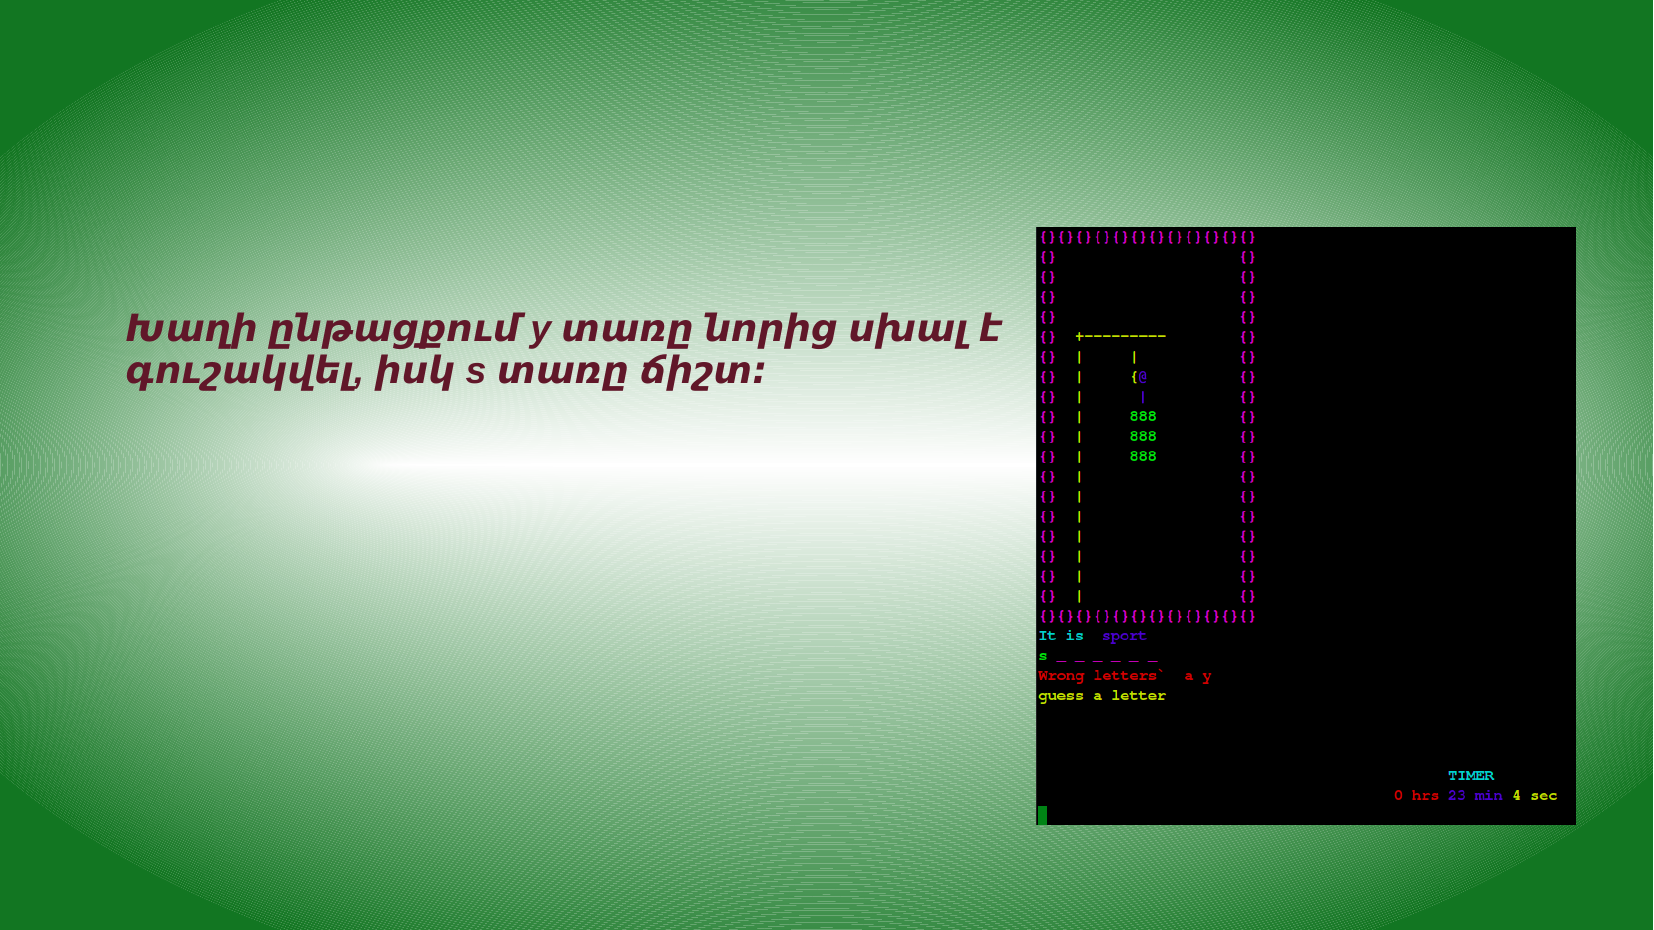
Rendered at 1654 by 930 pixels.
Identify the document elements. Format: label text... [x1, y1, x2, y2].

text_box Խաղի ընթացքում y տառը նորից սխալ է գուշակվել, իսկ s տառը ճիշտ։ [110, 300, 1018, 399]
picture [1036, 227, 1576, 826]
